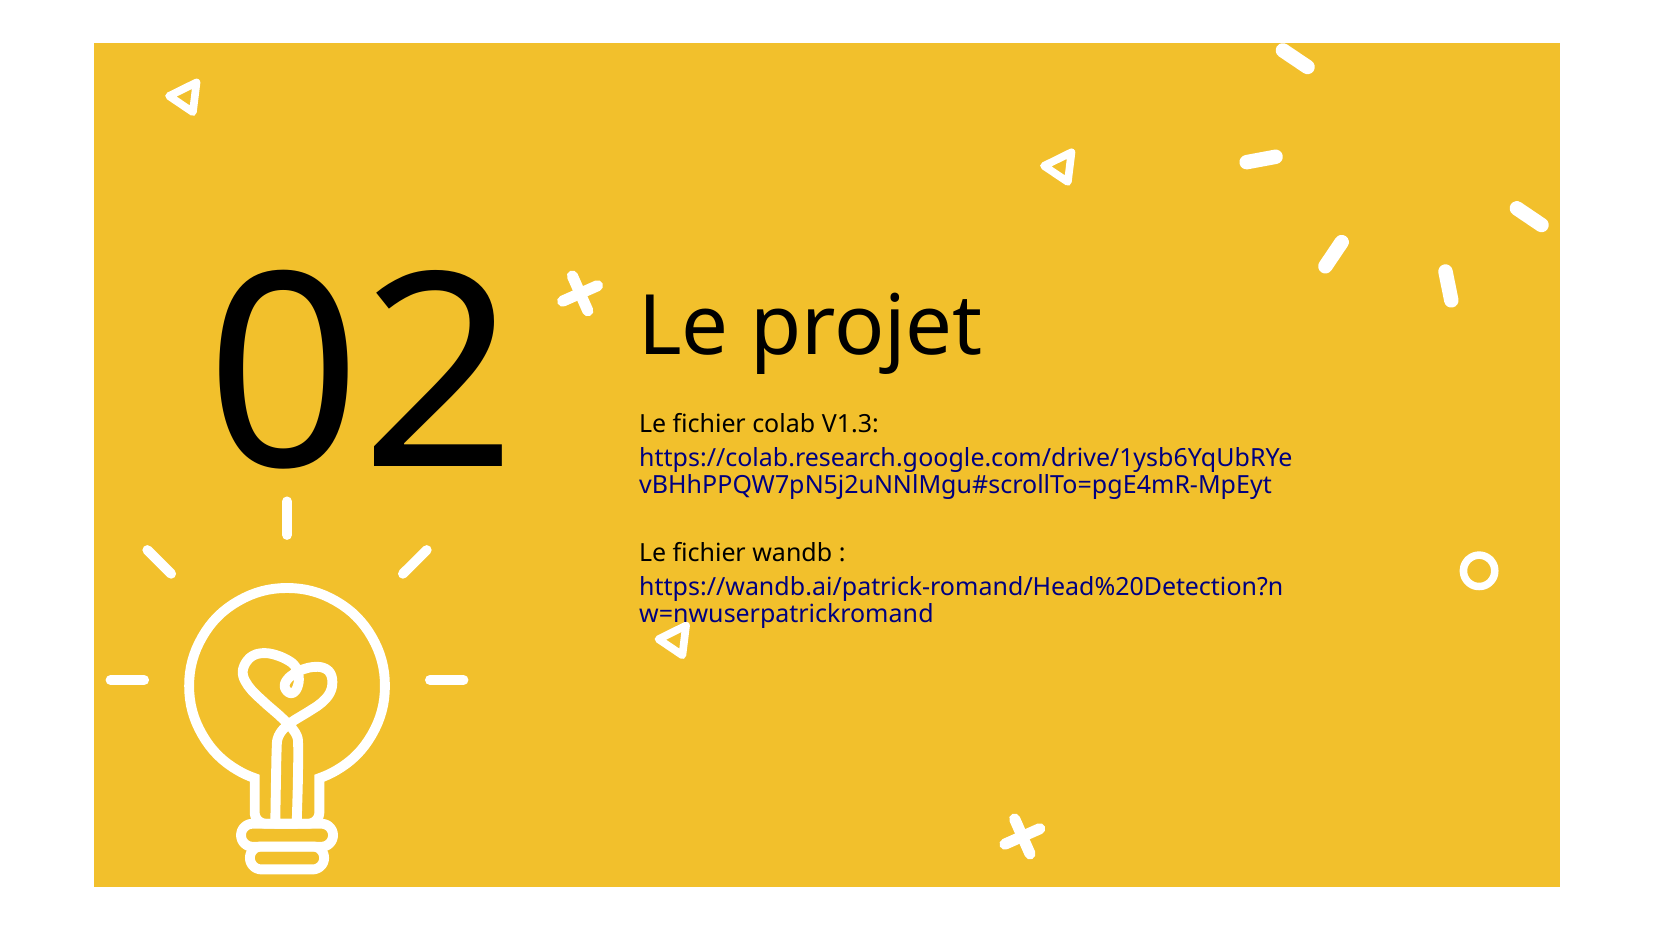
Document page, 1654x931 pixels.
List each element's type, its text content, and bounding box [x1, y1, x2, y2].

title Le projet [638, 265, 1359, 380]
text_box Le fichier colab V1.3: https://colab.research.google.com/drive/1ysb6YqUbRYevBHhPPQW7pN5j2uNNlMgu#scrollTo=pgE4mR-MpEyt Le fichier wandb : https://wandb.ai/patrick-romand/Head%20Detection?nw=nwuserpatrickromand [639, 366, 1300, 650]
title 02 [206, 177, 552, 546]
